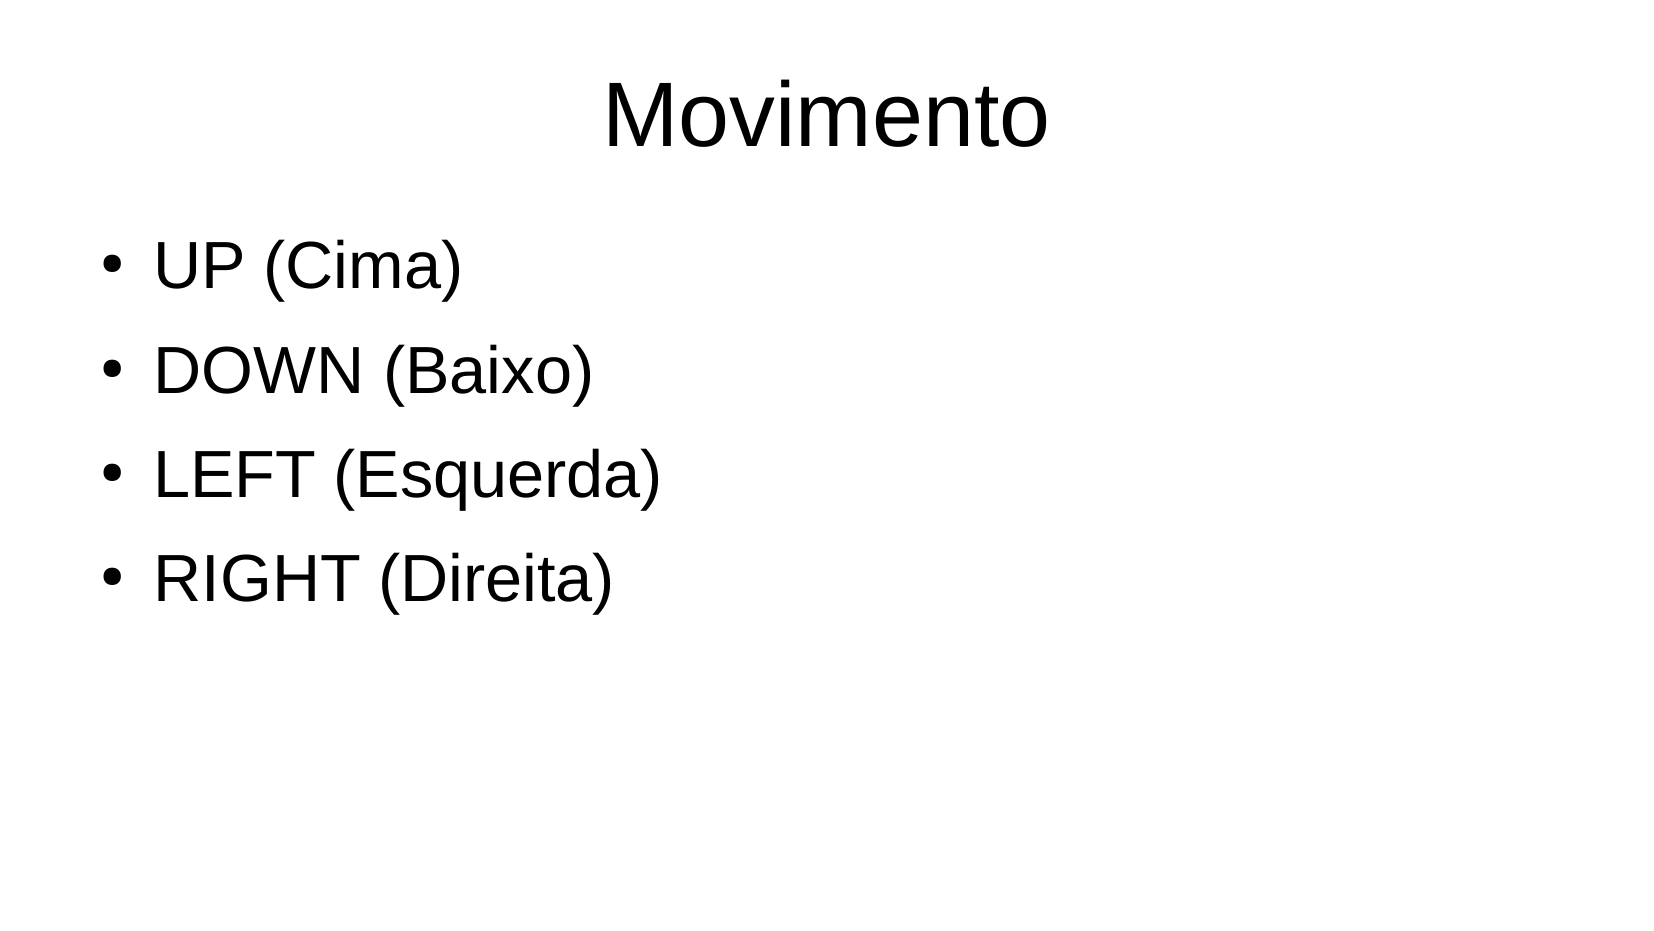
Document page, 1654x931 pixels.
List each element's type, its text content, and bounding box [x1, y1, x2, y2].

list UP (Cima) DOWN (Baixo) LEFT (Esquerda) RIGHT (Direita) [82, 228, 1571, 768]
title Movimento [82, 37, 1571, 193]
